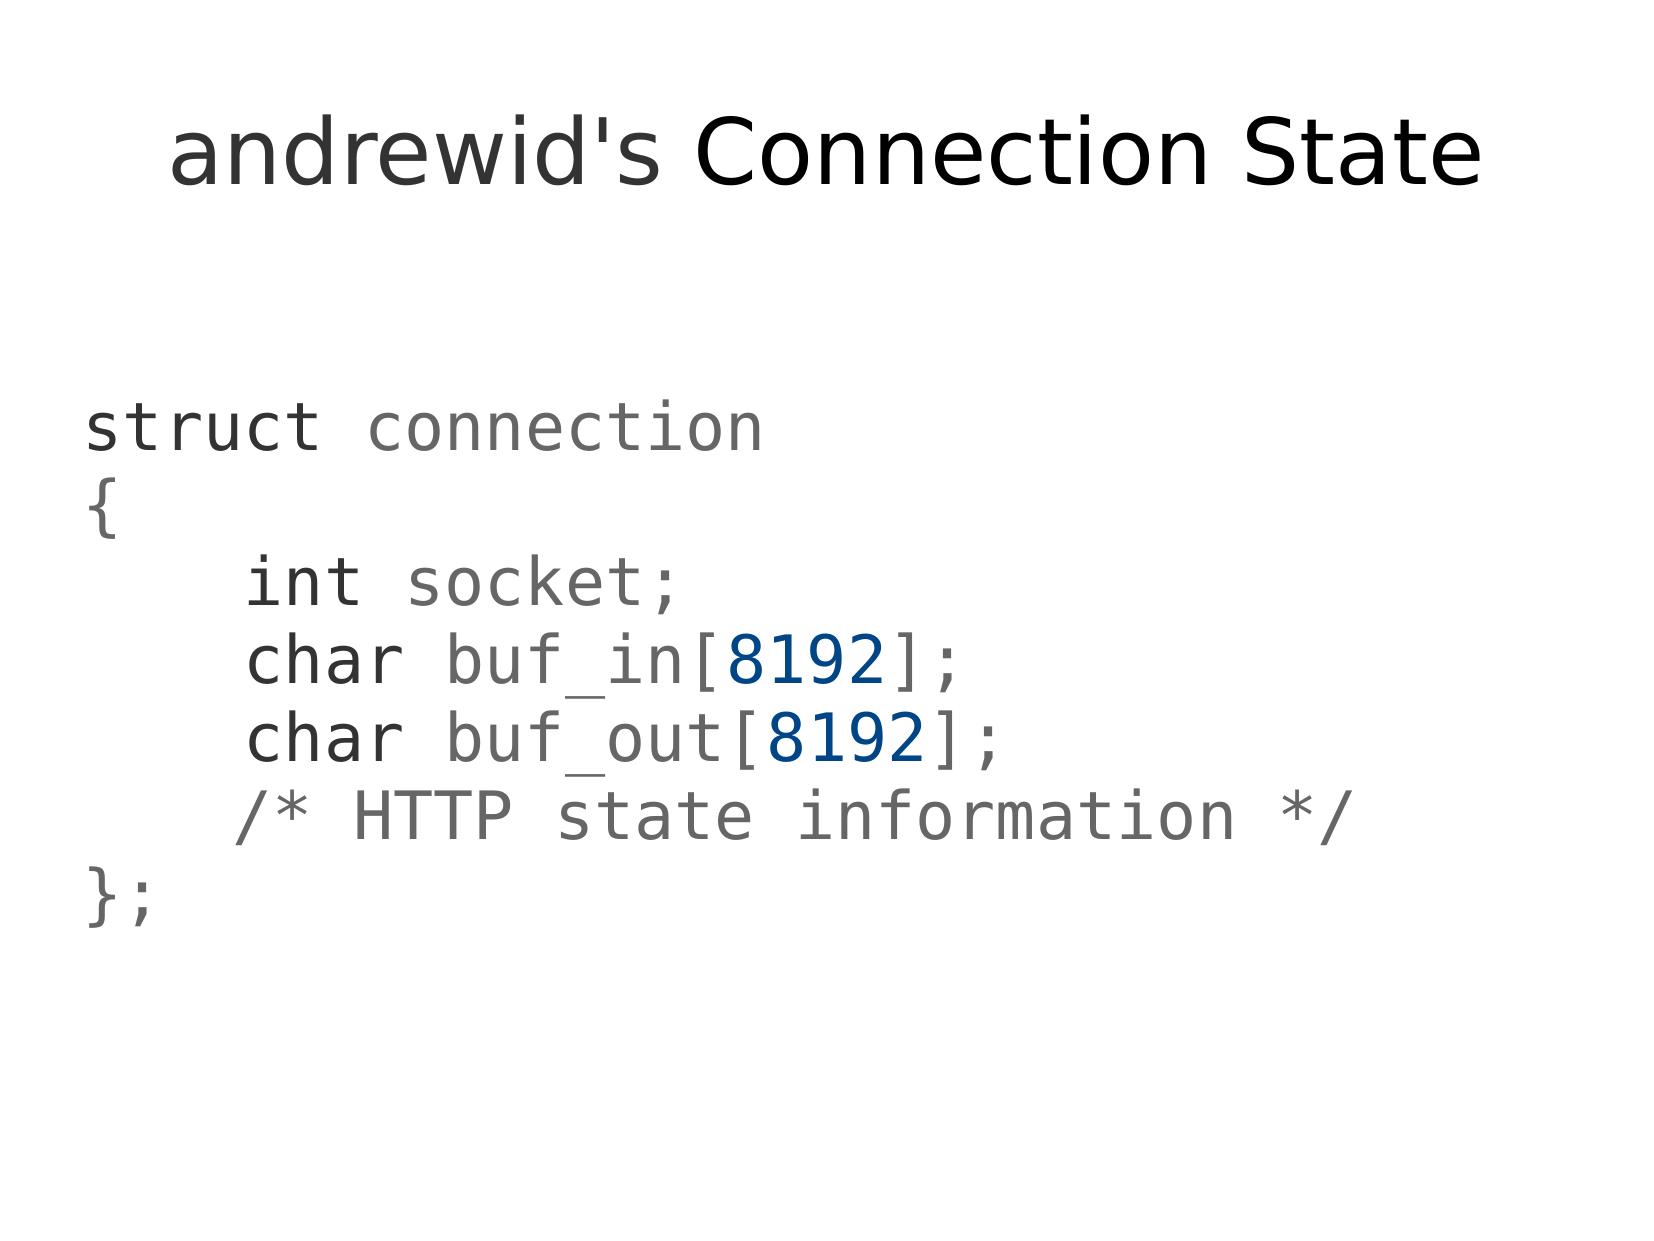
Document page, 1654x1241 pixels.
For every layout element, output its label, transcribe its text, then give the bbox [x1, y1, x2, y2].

subtitle struct connection { int socket; char buf_in[8192]; char buf_out[8192]; /* HTTP state information */ }; [82, 290, 1571, 1109]
title andrewid's Connection State [82, 49, 1571, 257]
